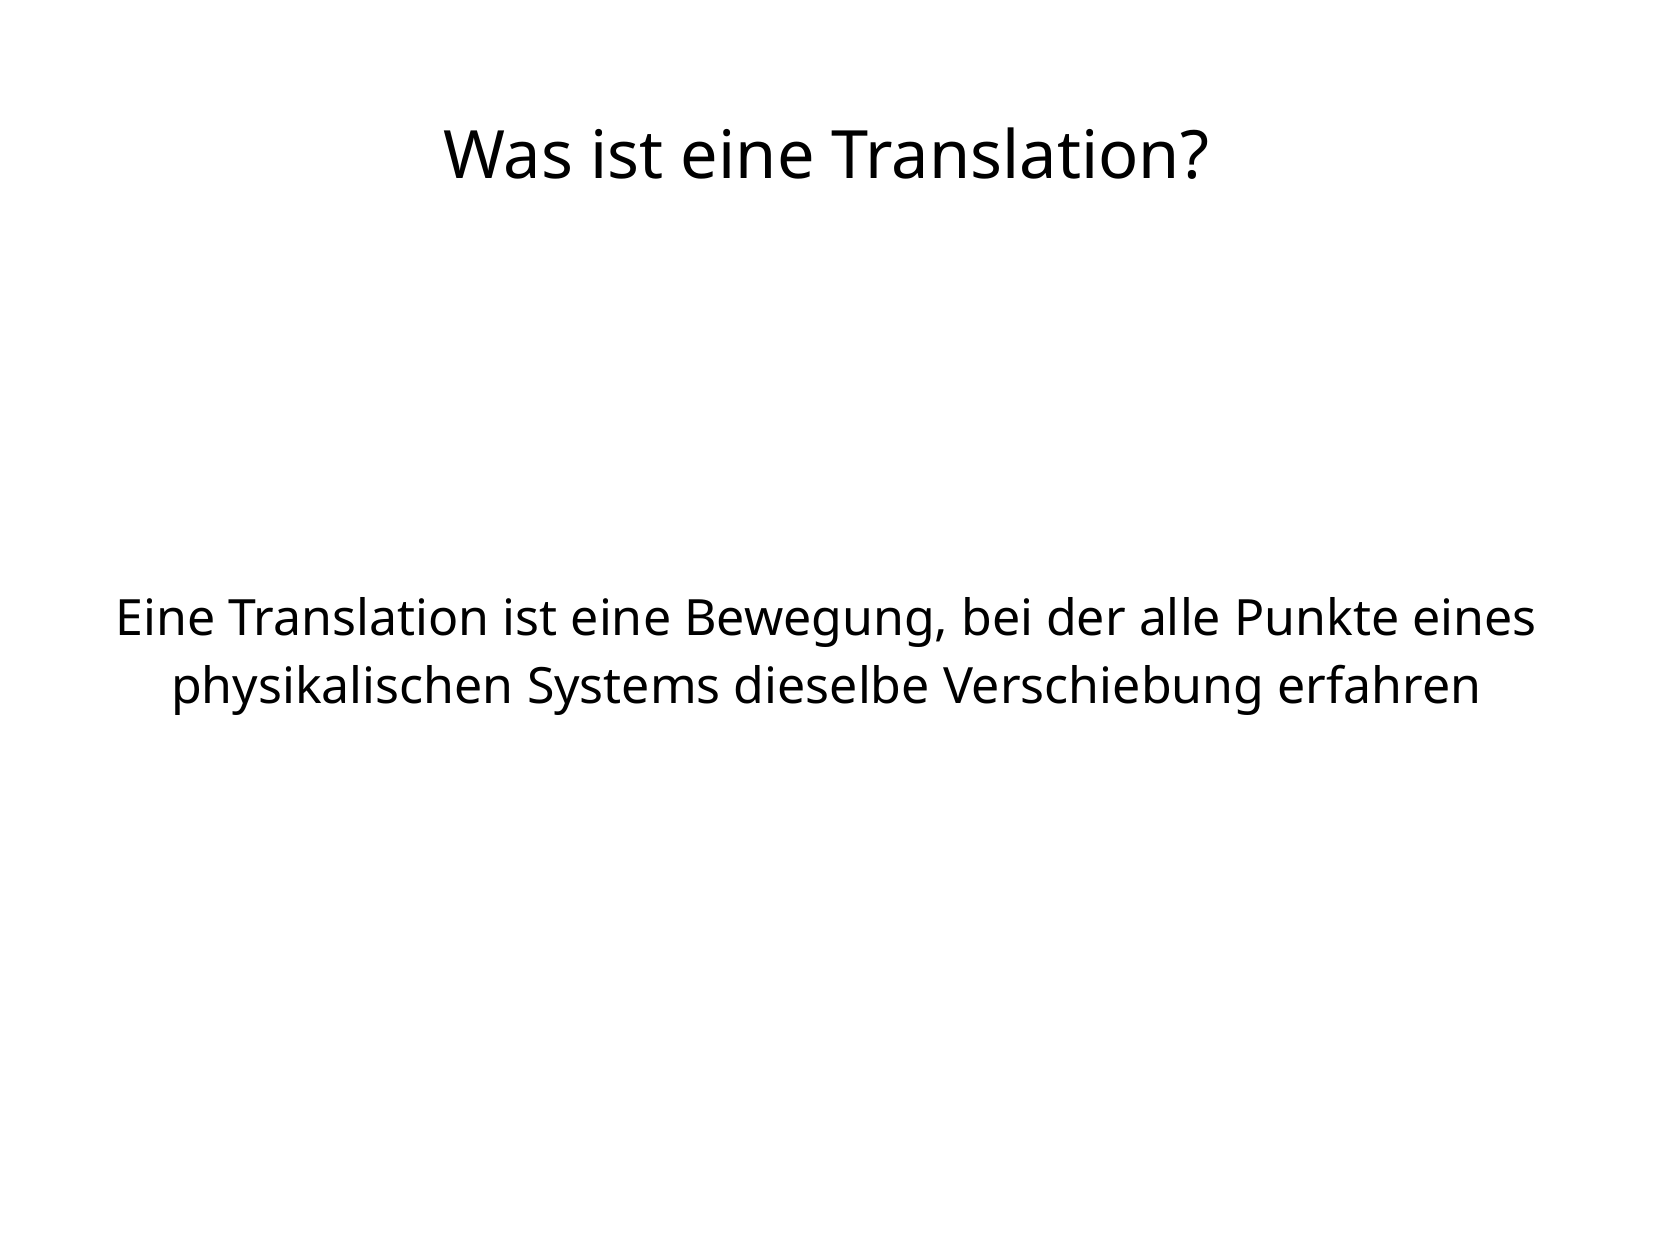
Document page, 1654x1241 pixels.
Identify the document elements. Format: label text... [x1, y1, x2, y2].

title Was ist eine Translation? [82, 49, 1571, 257]
subtitle Eine Translation ist eine Bewegung, bei der alle Punkte eines physikalischen Systems dieselbe Verschiebung erfahren [82, 290, 1571, 1010]
